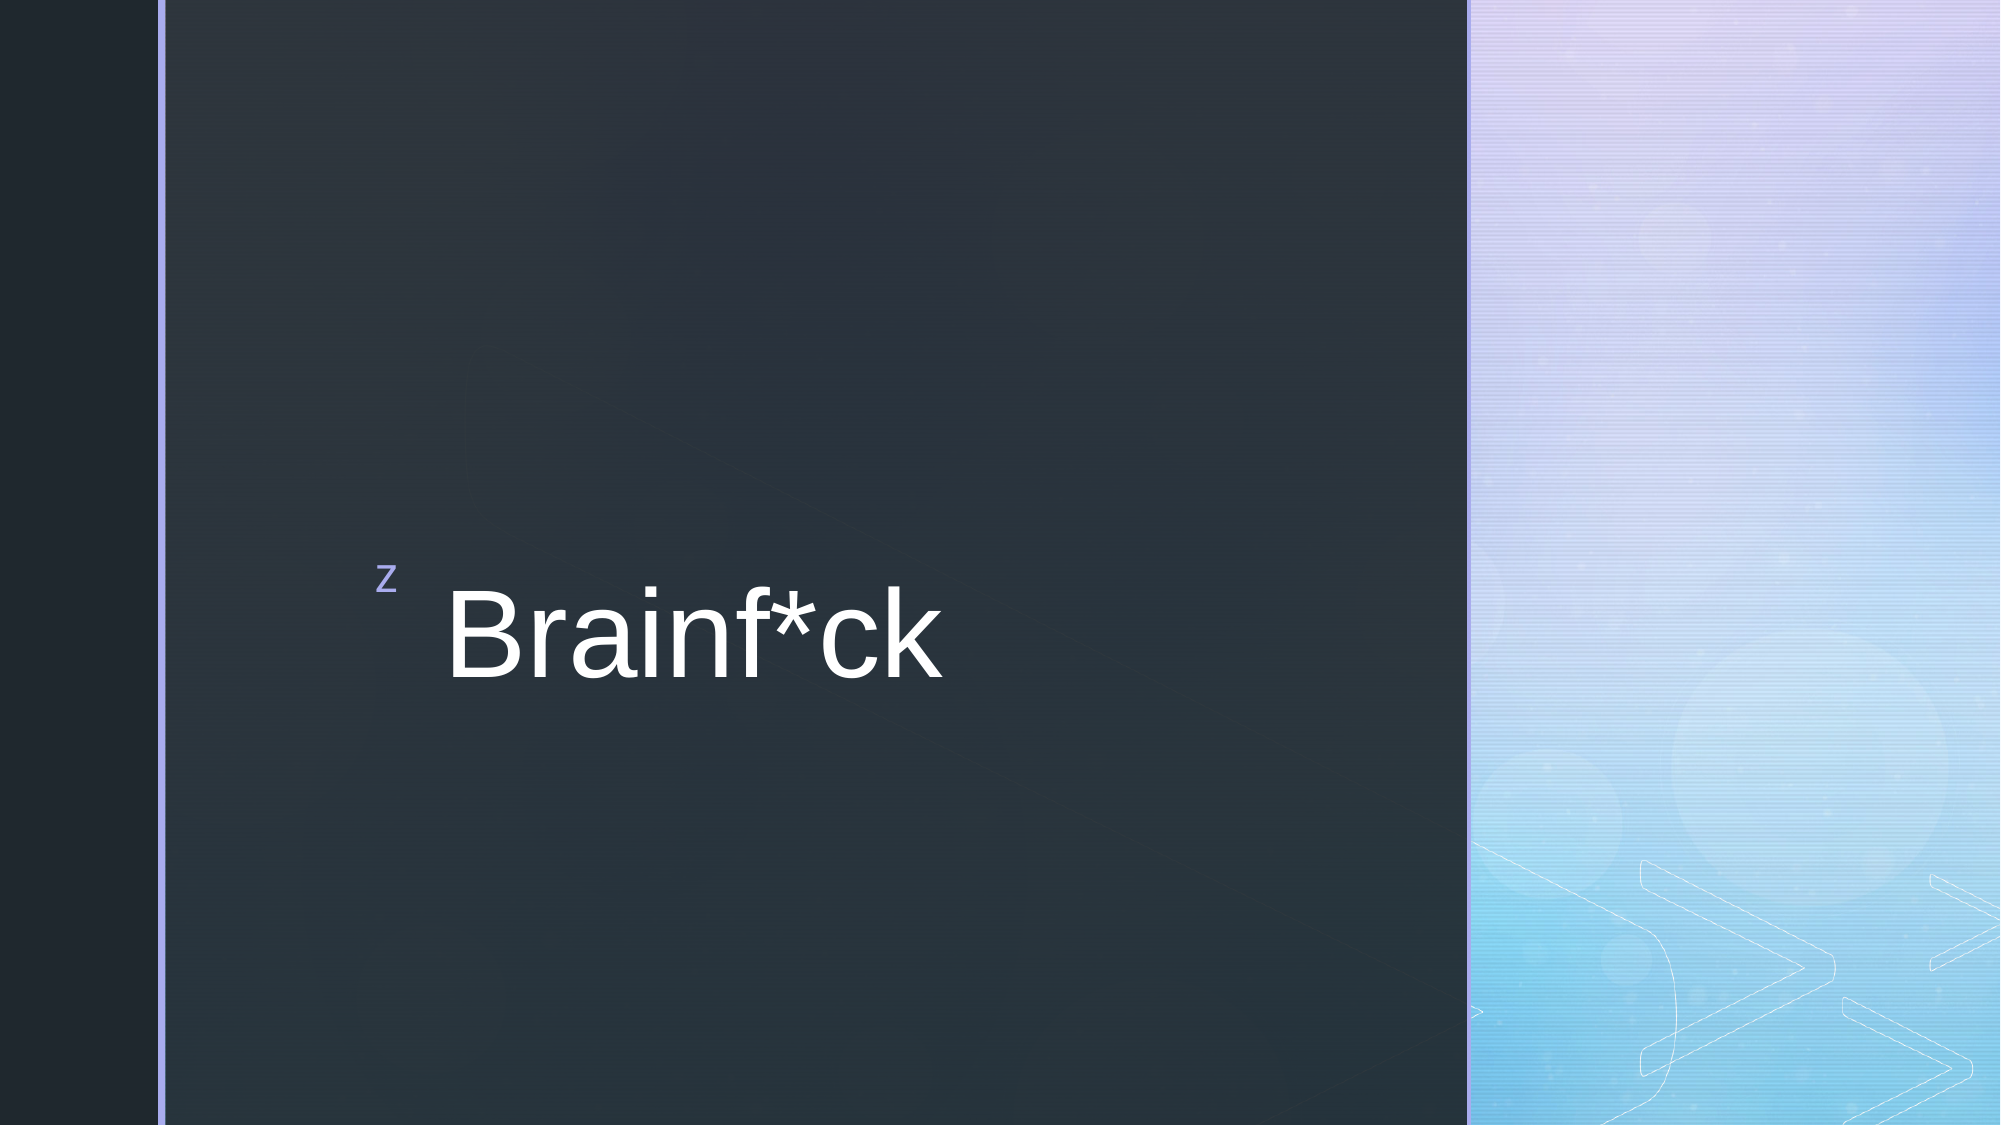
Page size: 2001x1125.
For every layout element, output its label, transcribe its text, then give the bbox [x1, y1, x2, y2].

title Brainf*ck [428, 562, 1334, 935]
